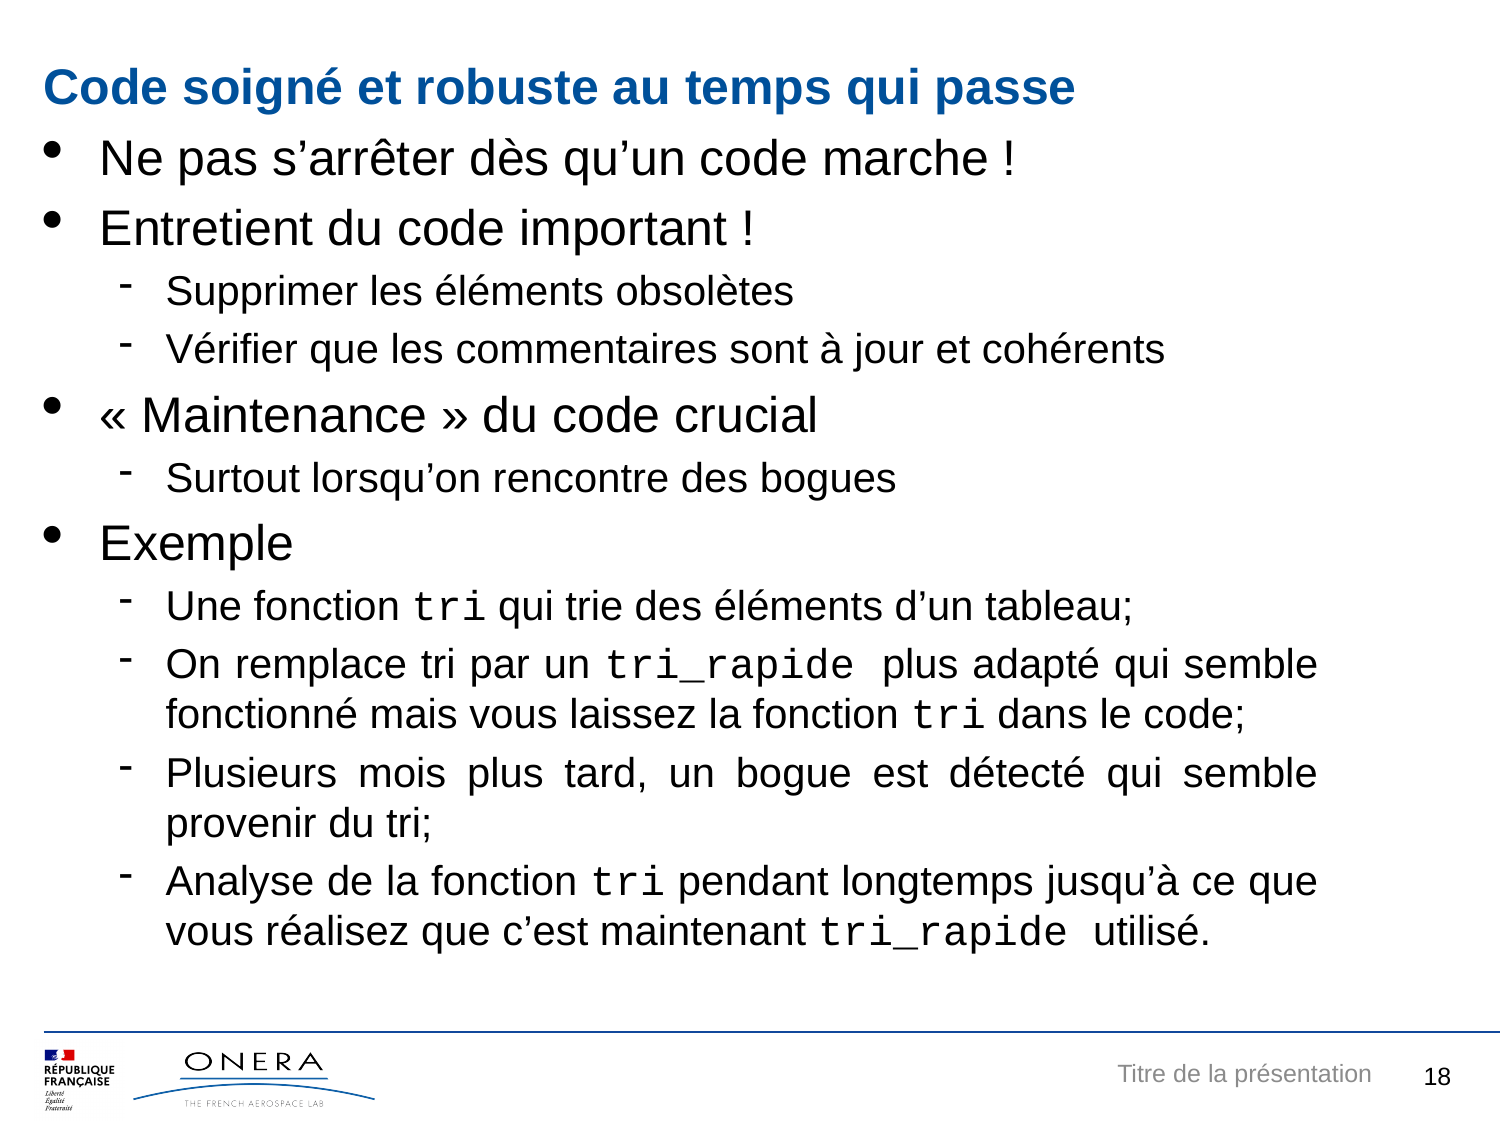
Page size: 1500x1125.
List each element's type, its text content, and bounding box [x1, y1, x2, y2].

text_box Code soigné et robuste au temps qui passe [43, 0, 1486, 169]
text_box <numéro> [1374, 1025, 1500, 1125]
picture [133, 1052, 375, 1107]
picture [34, 1039, 125, 1121]
text_box Titre de la présentation [466, 1042, 1388, 1103]
text_box Ne pas s’arrêter dès qu’un code marche ! Entretient du code important ! Supprimer les éléments obsolètes Vérifier que les commentaires sont à jour et cohérents « Maintenance » du code crucial Surtout lorsqu’on rencontre des bogues Exemple Une fonction tri qui trie des éléments d’un tableau; On remplace tri par un tri_rapide plus adapté qui semble fonctionné mais vous laissez la fonction tri dans le code; Plusieurs mois plus tard, un bogue est détecté qui semble provenir du tri; Analyse de la fonction tri pendant longtemps jusqu’à ce que vous réalisez que c’est maintenant tri_rapide utilisé. [43, 125, 1319, 1000]
